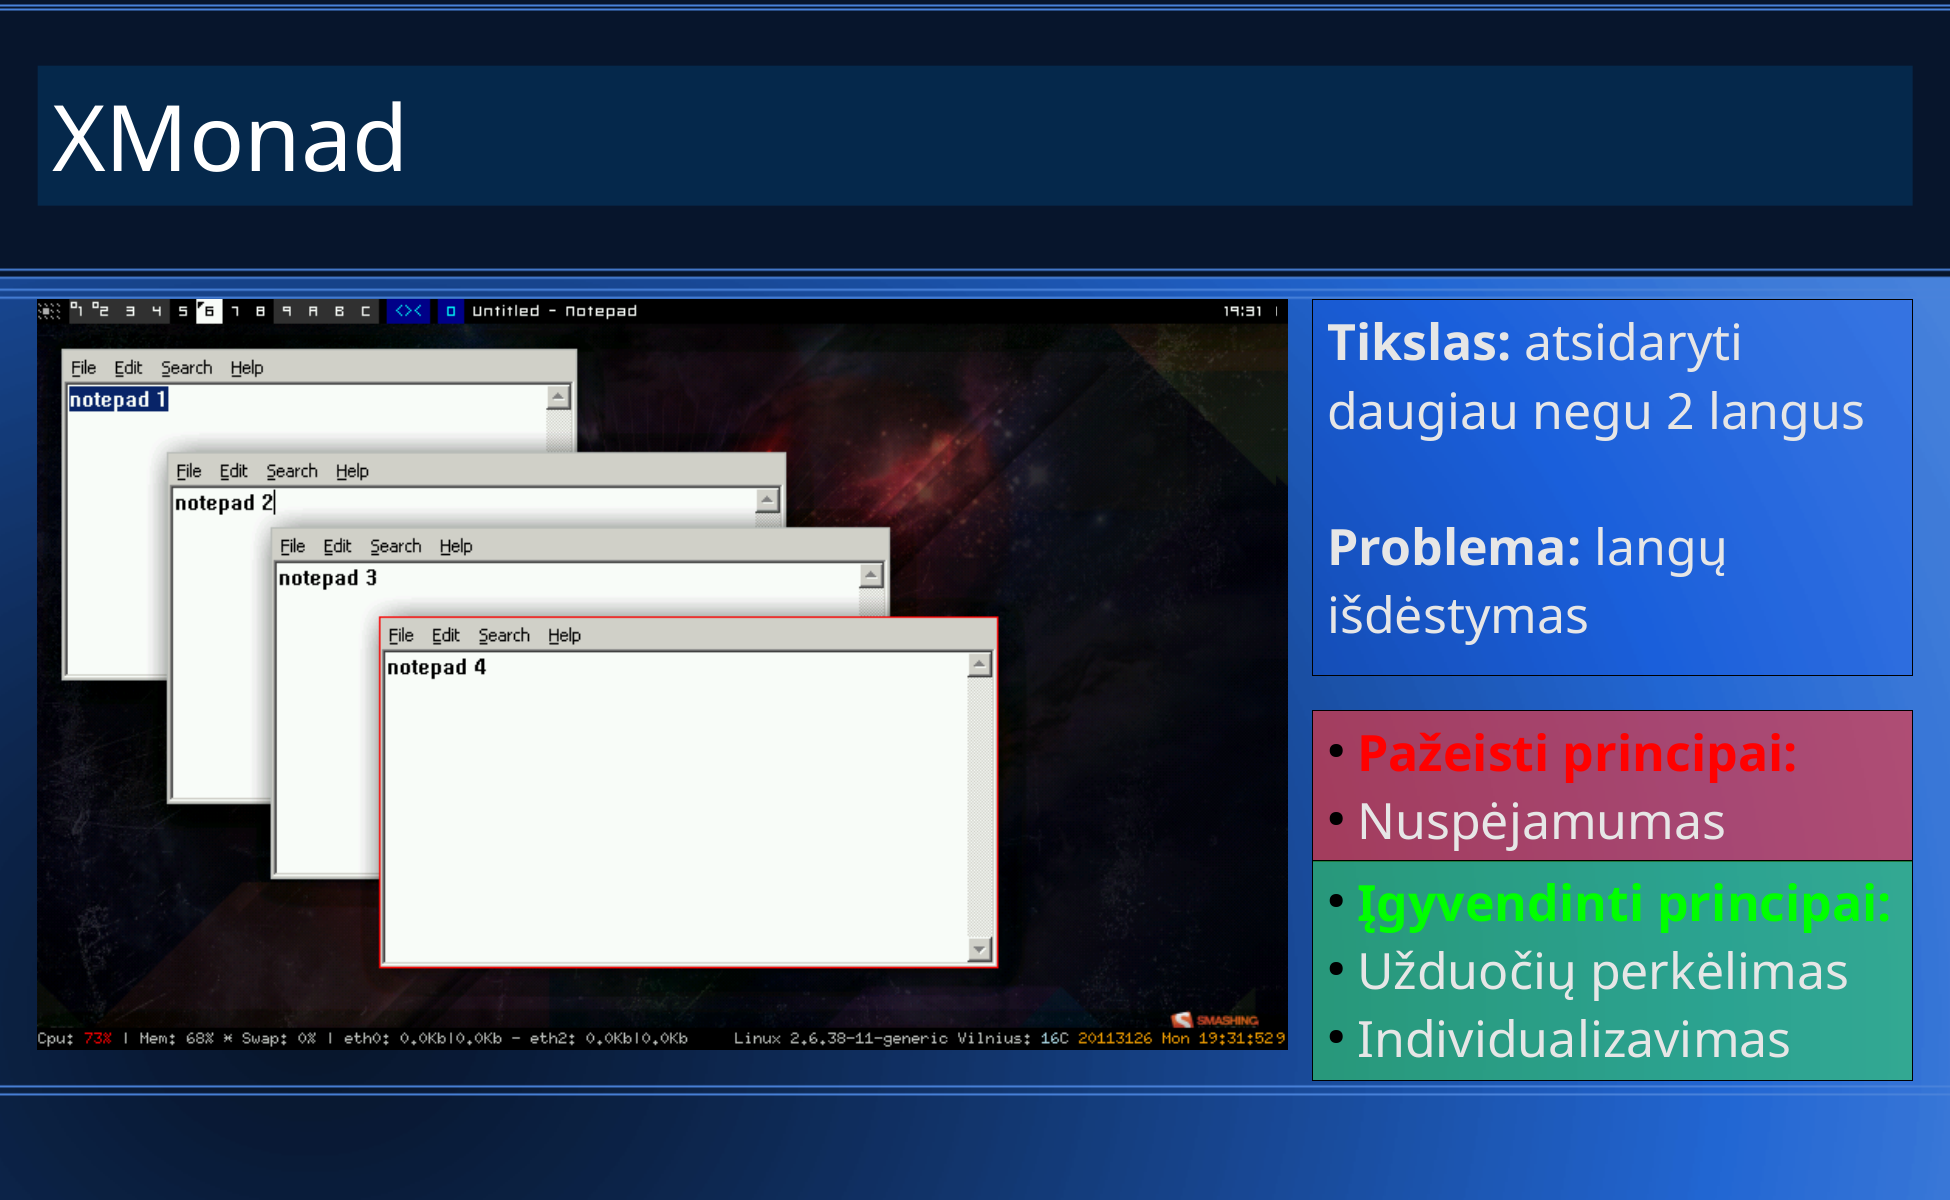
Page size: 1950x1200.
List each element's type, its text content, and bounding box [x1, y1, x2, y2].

picture [0, 0, 1950, 1200]
text_box XMonad [37, 65, 1913, 188]
text_box Pažeisti principai: Nuspėjamumas [1312, 710, 1913, 860]
text_box Įgyvendinti principai: Užduočių perkėlimas Individualizavimas [1312, 860, 1913, 1051]
text_box Tikslas: atsidaryti daugiau negu 2 langus Problema: langų išdėstymas [1312, 299, 1913, 676]
